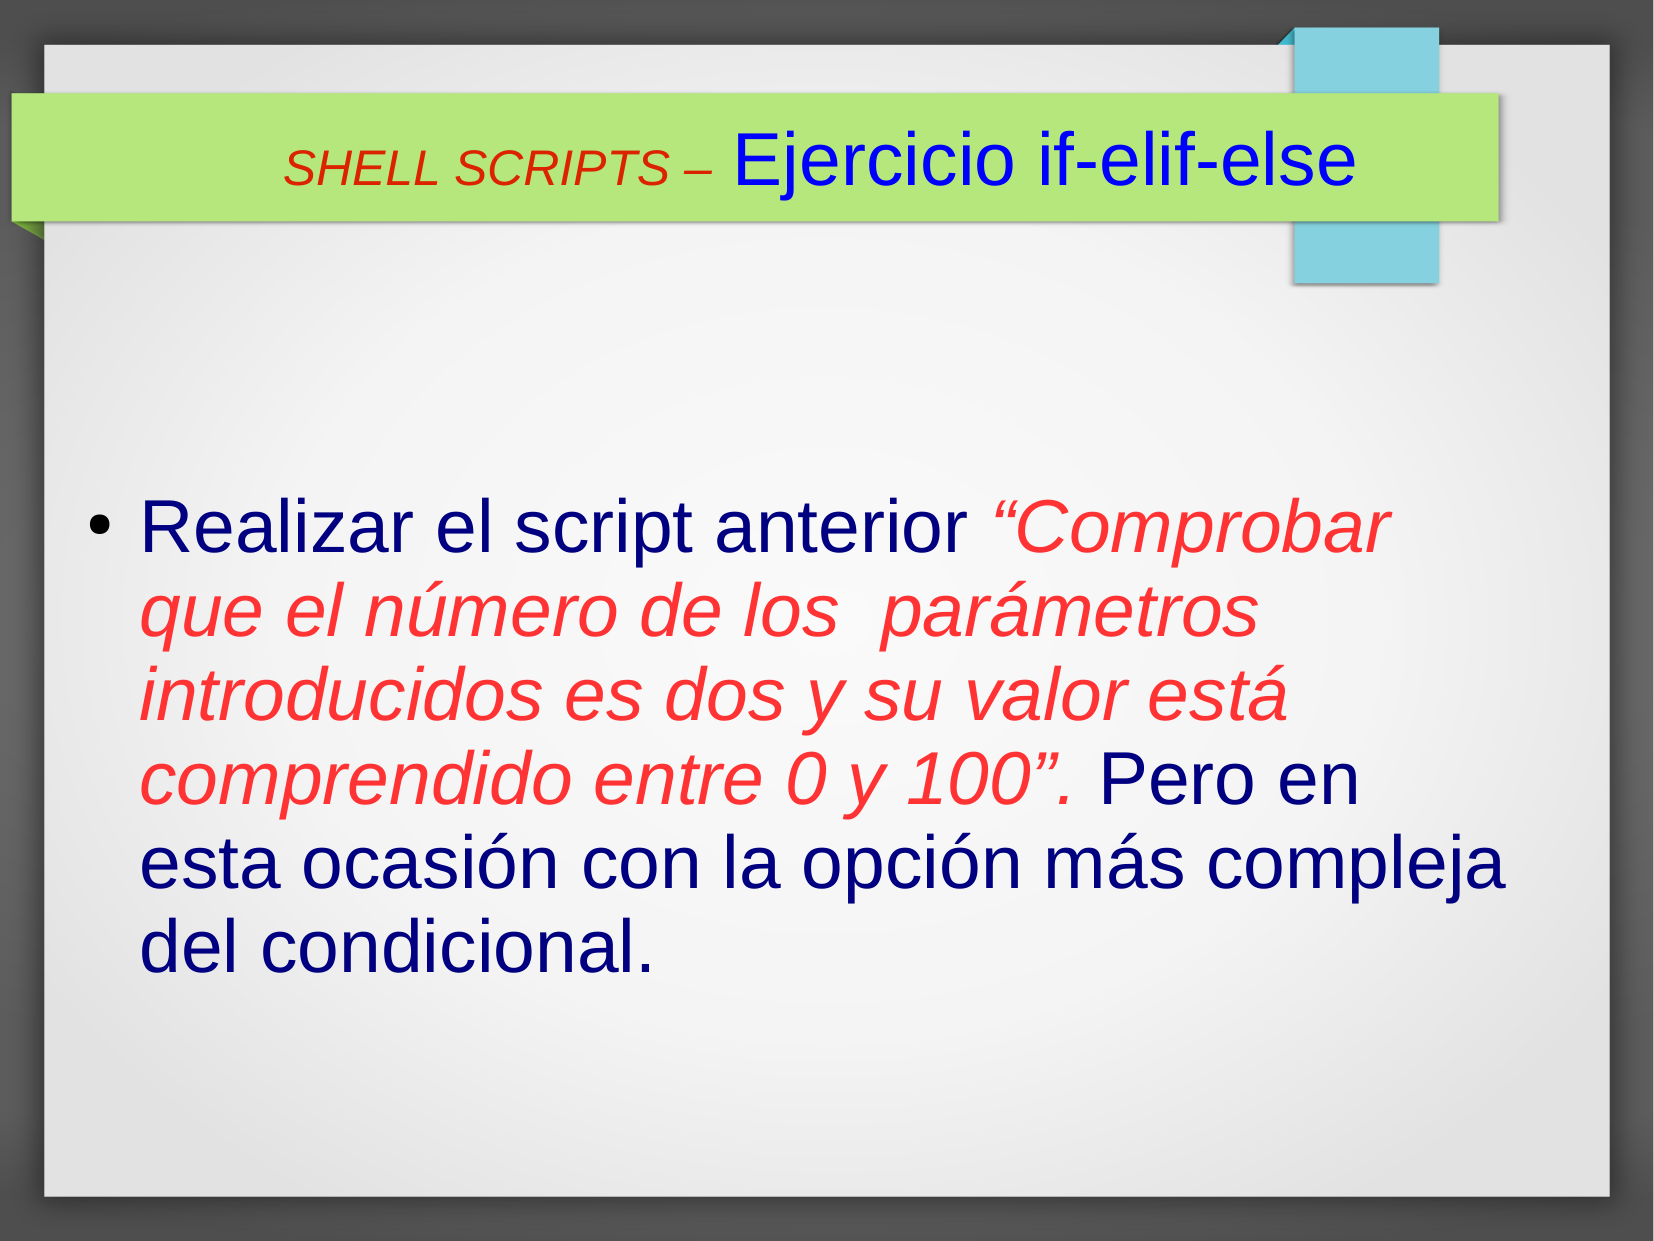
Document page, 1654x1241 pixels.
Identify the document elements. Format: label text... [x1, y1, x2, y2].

picture [0, 0, 1654, 1241]
title SHELL SCRIPTS – Ejercicio if-elif-else [70, 106, 1571, 213]
list Realizar el script anterior “Comprobar que el número de los parámetros introducidos es dos y su valor está comprendido entre 0 y 100”. Pero en esta ocasión con la opción más compleja del condicional. [68, 484, 1512, 1241]
